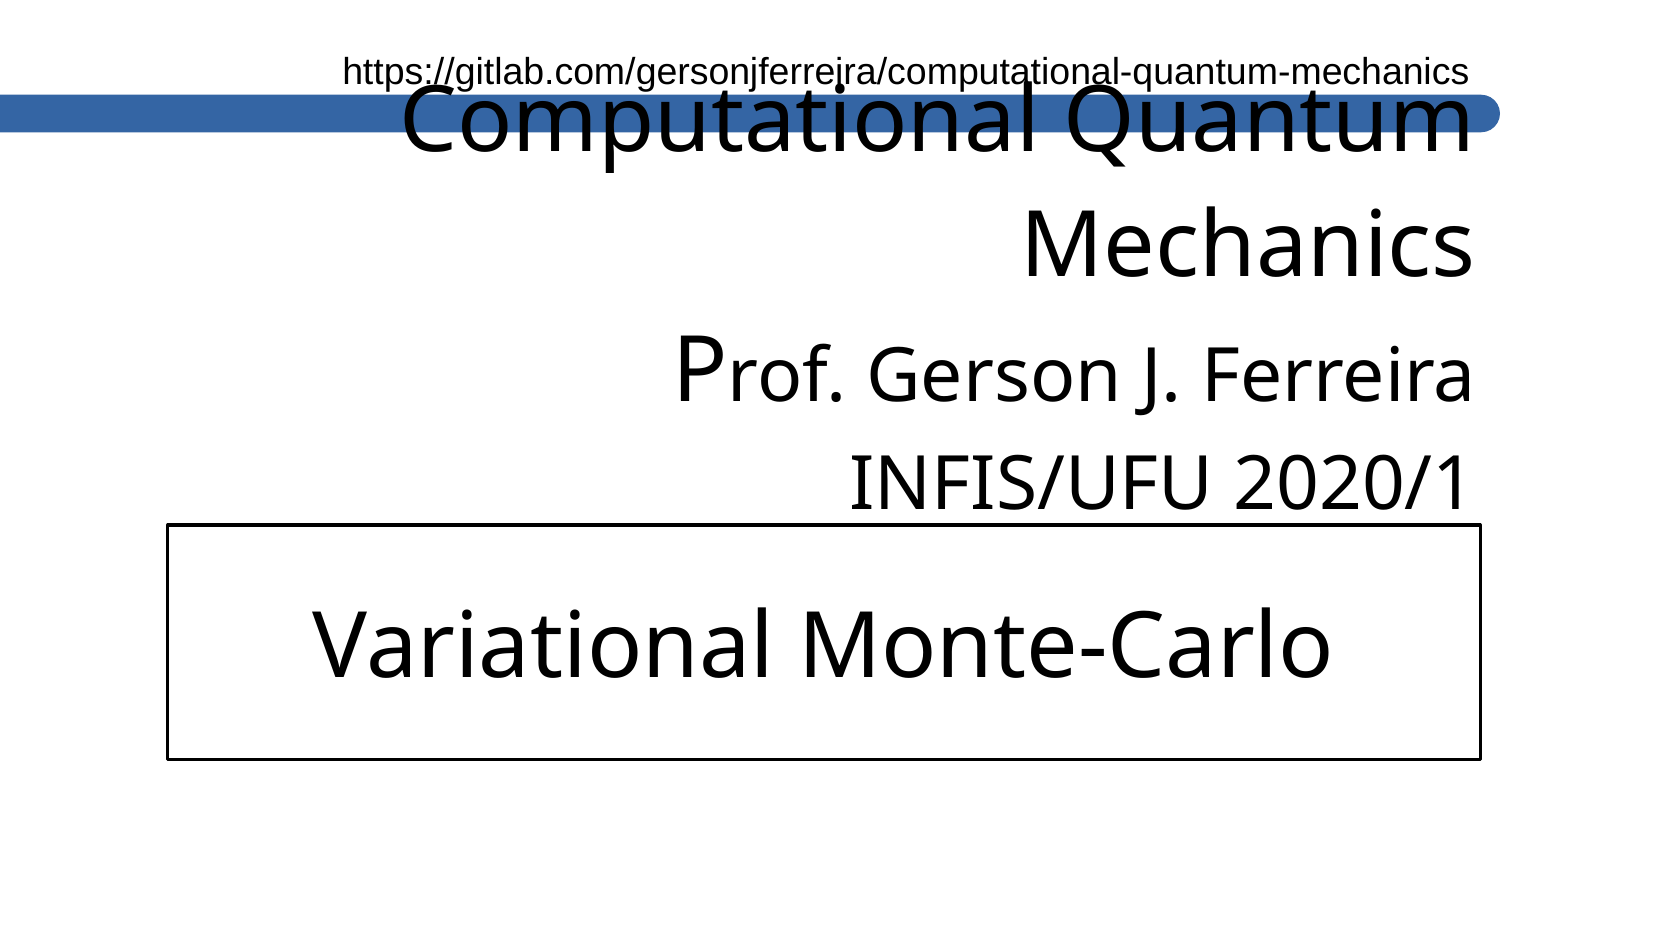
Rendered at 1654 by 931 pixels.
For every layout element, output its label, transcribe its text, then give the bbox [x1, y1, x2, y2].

title Variational Monte-Carlo [167, 525, 1481, 760]
title Computational Quantum Mechanics Prof. Gerson J. Ferreira INFIS/UFU 2020/1 [351, 129, 1477, 456]
text_box https://gitlab.com/gersonjferreira/computational-quantum-mechanics [292, 42, 1501, 100]
